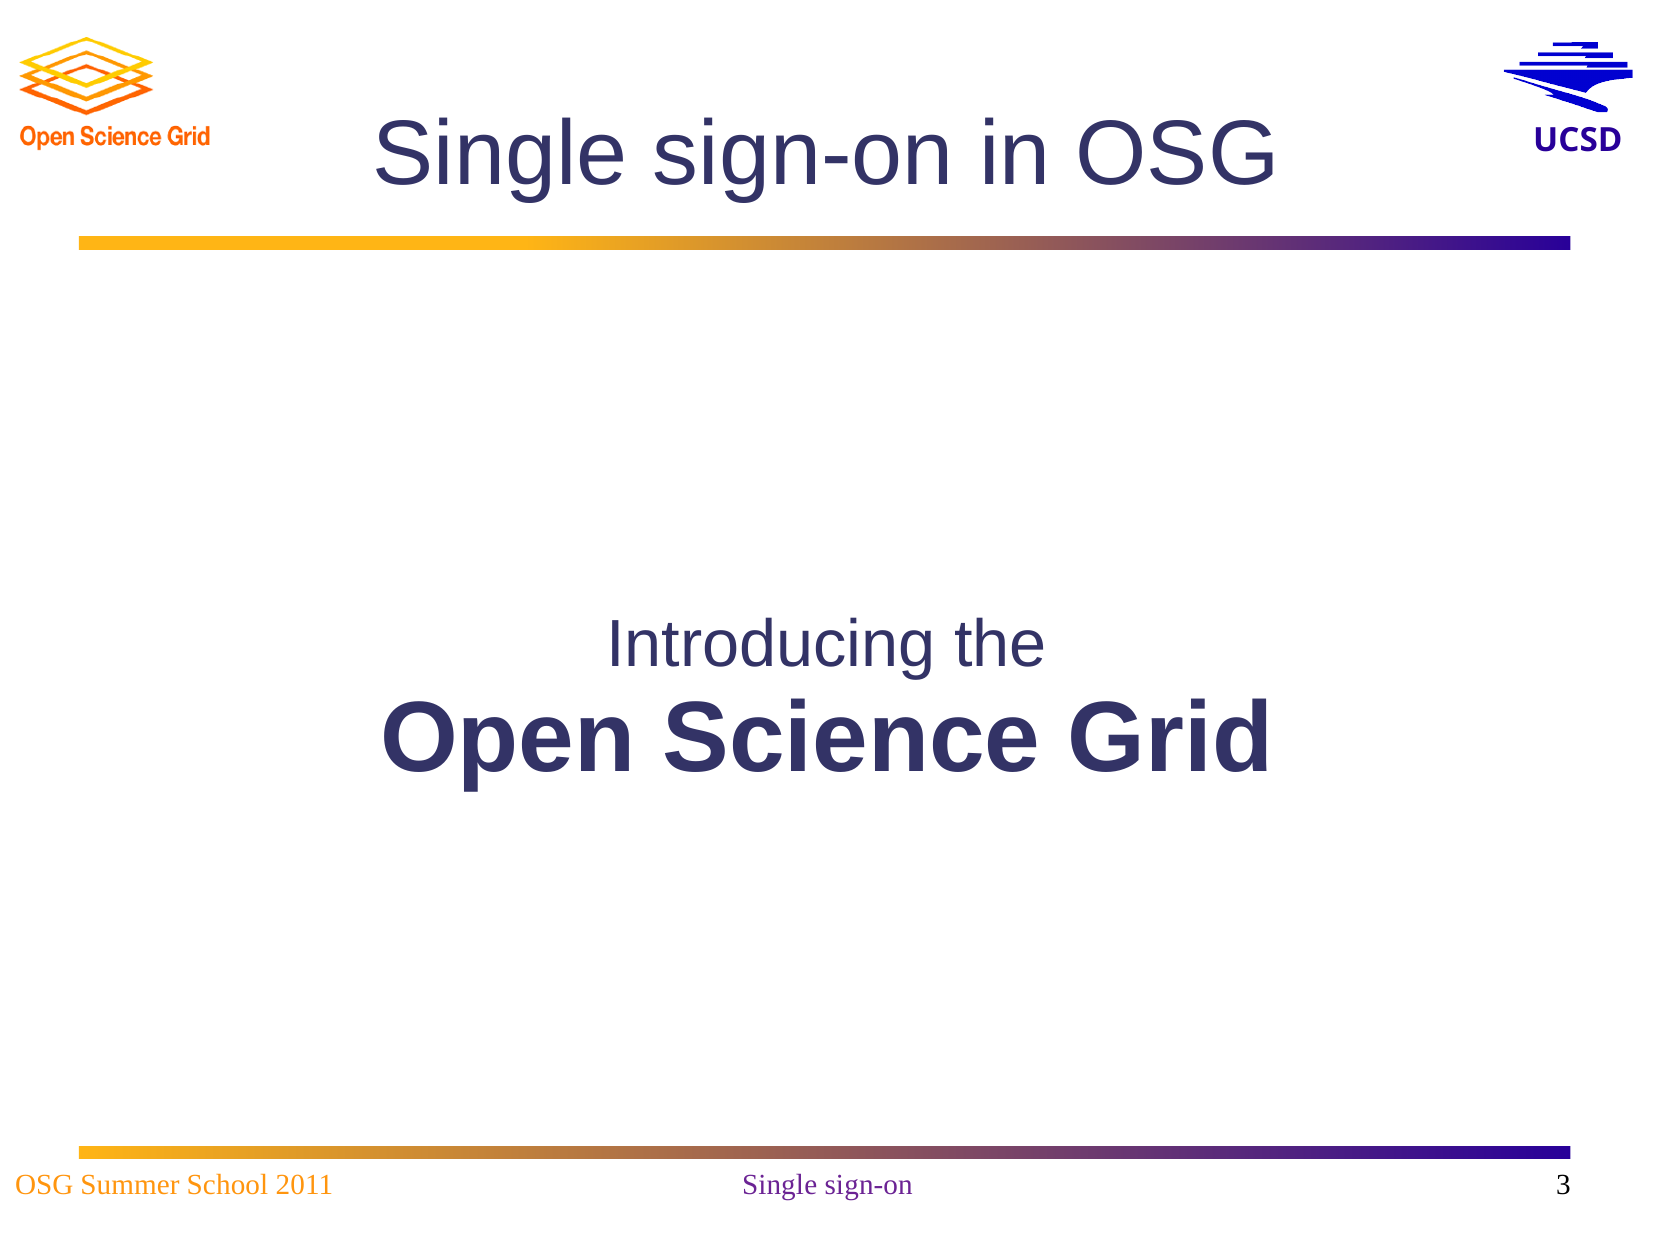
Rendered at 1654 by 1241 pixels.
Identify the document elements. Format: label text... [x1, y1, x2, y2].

title Single sign-on in OSG [82, 49, 1571, 257]
picture [0, 14, 229, 167]
picture [1495, 42, 1637, 118]
subtitle Introducing the Open Science Grid [82, 290, 1571, 1109]
